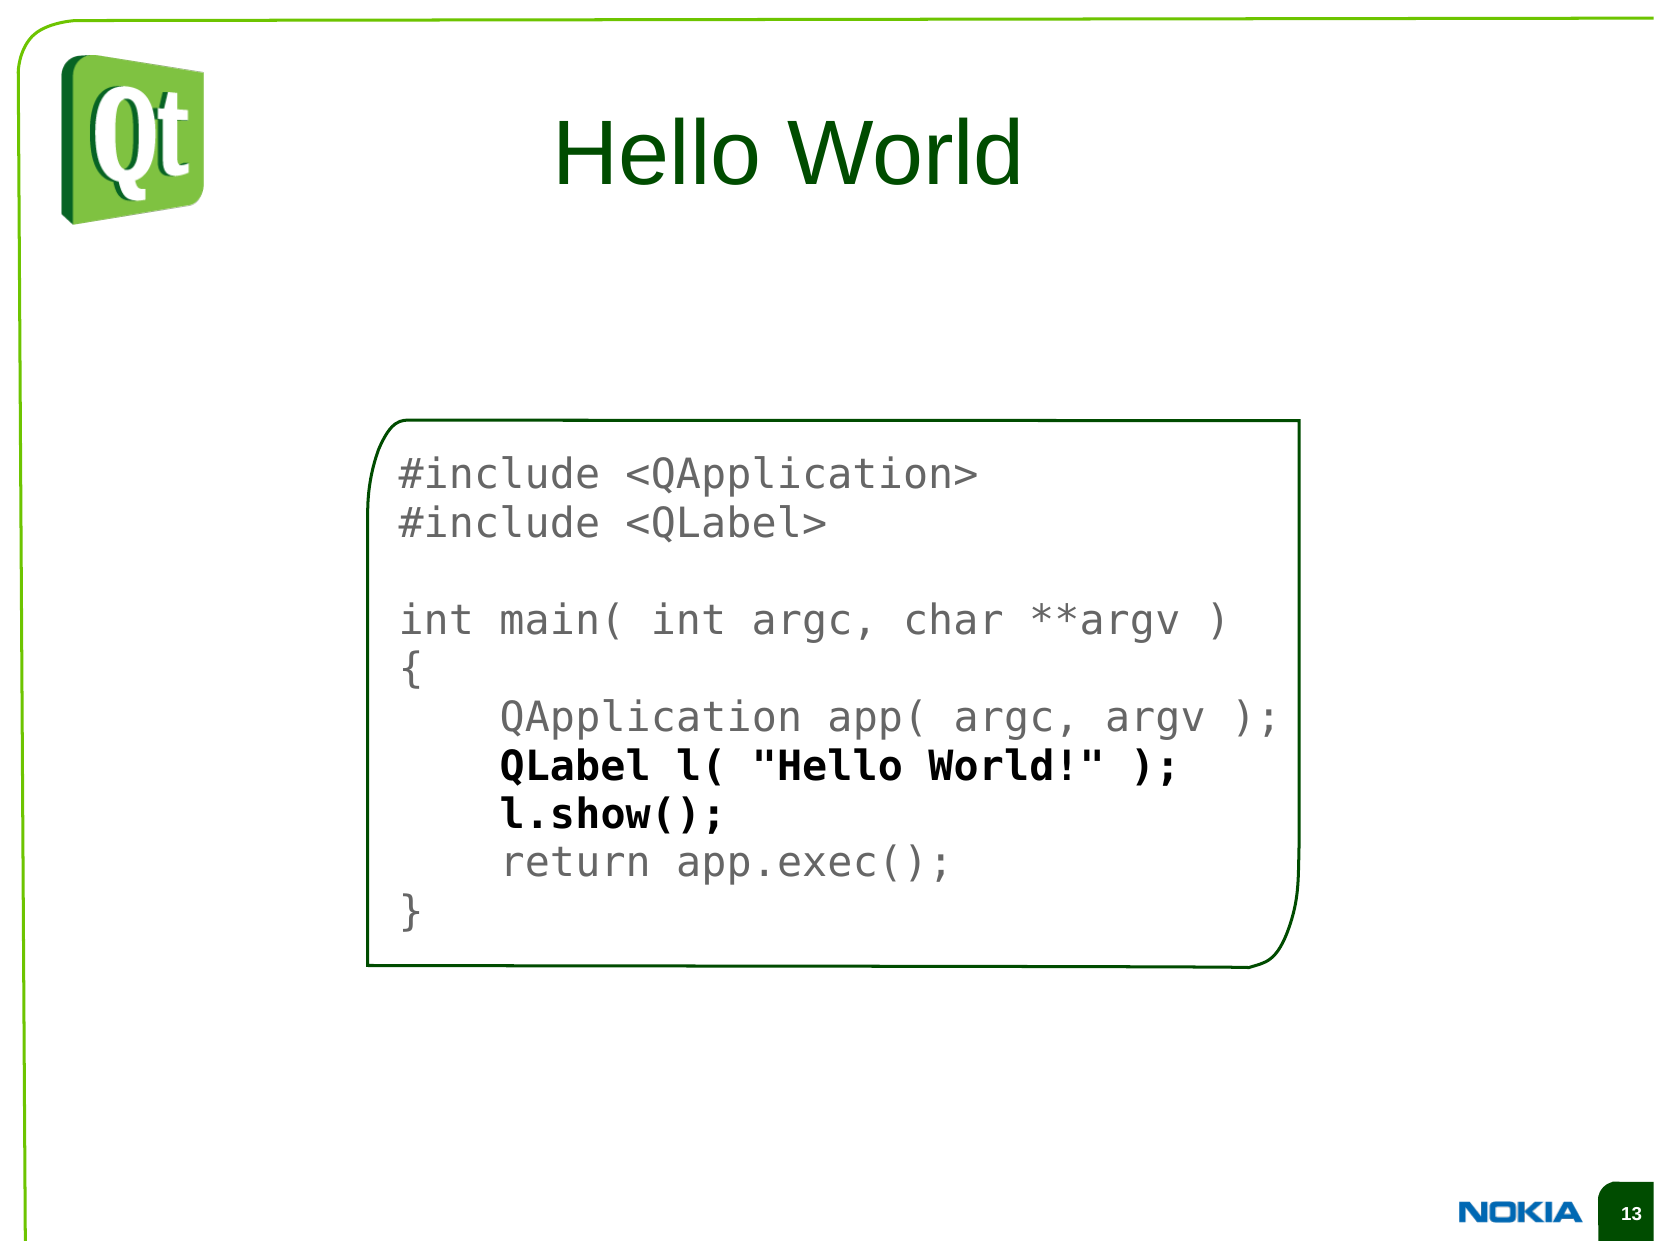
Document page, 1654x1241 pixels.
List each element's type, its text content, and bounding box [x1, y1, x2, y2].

picture [61, 55, 204, 225]
picture [1459, 1201, 1583, 1223]
text_box #include <QApplication> #include <QLabel> int main( int argc, char **argv ) { QApplication app( argc, argv ); QLabel l( "Hello World!" ); l.show(); return app.exec(); } [383, 442, 1297, 943]
title Hello World [251, 49, 1327, 257]
